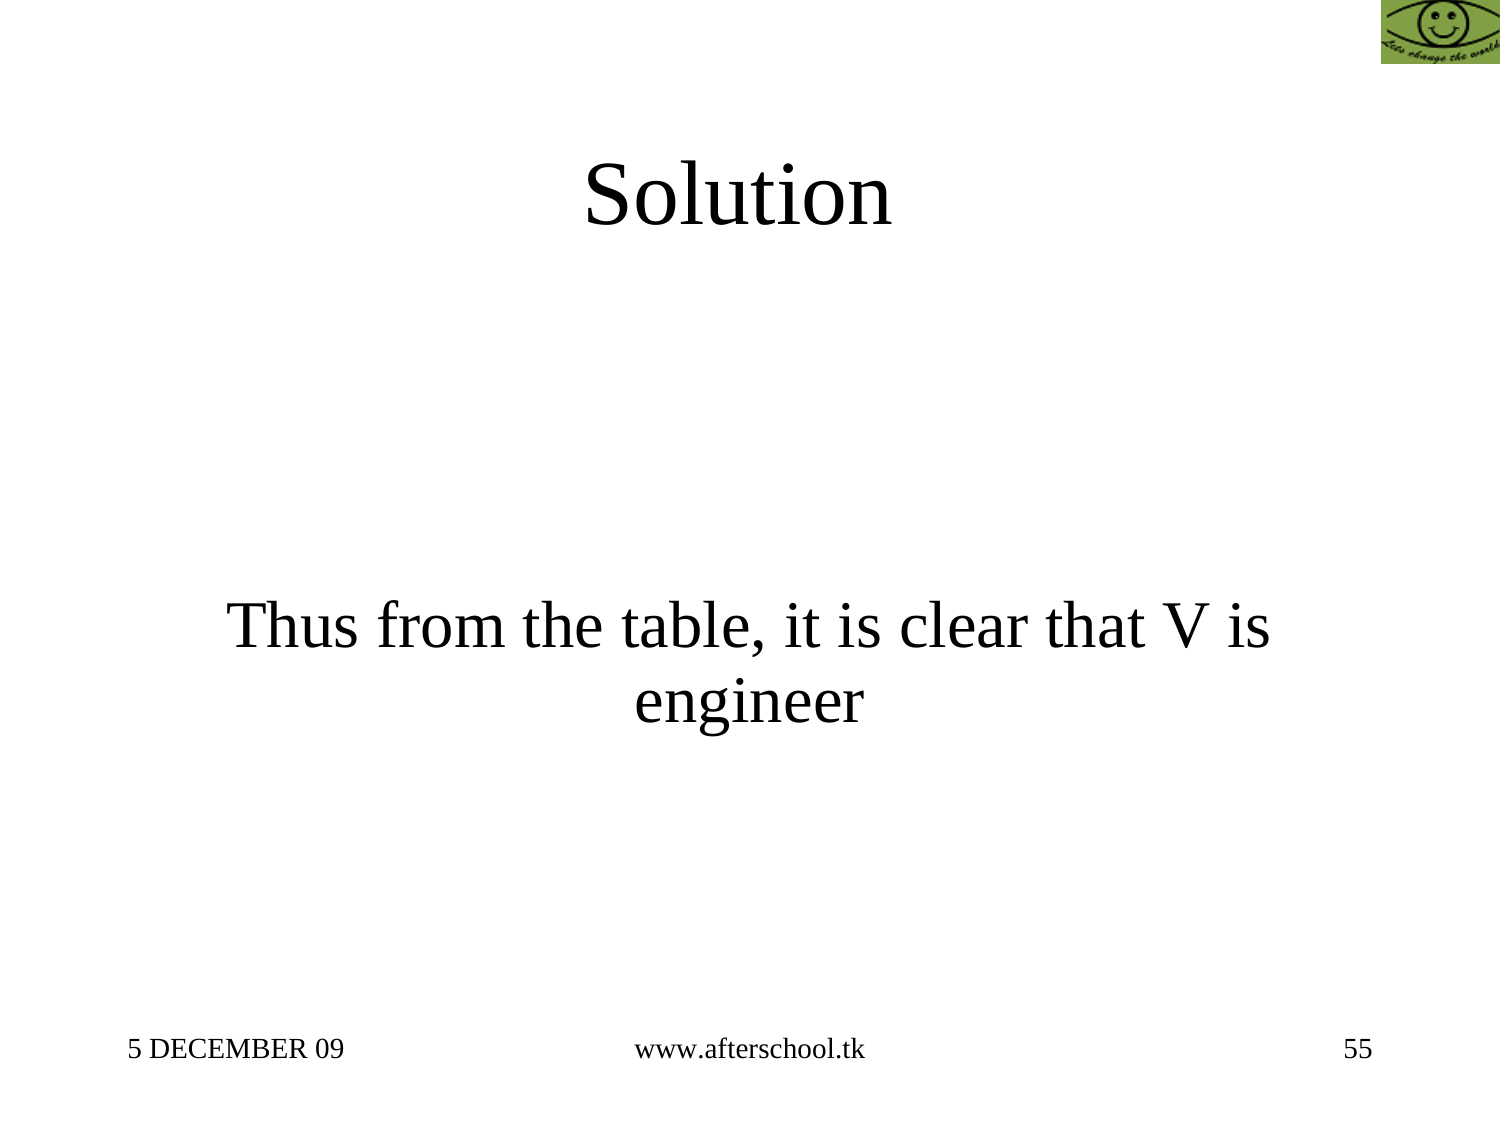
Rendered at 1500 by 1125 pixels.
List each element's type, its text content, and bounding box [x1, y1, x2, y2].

subtitle Thus from the table, it is clear that V is engineer [112, 332, 1388, 993]
picture [1381, 0, 1500, 64]
title Solution [112, 107, 1388, 281]
